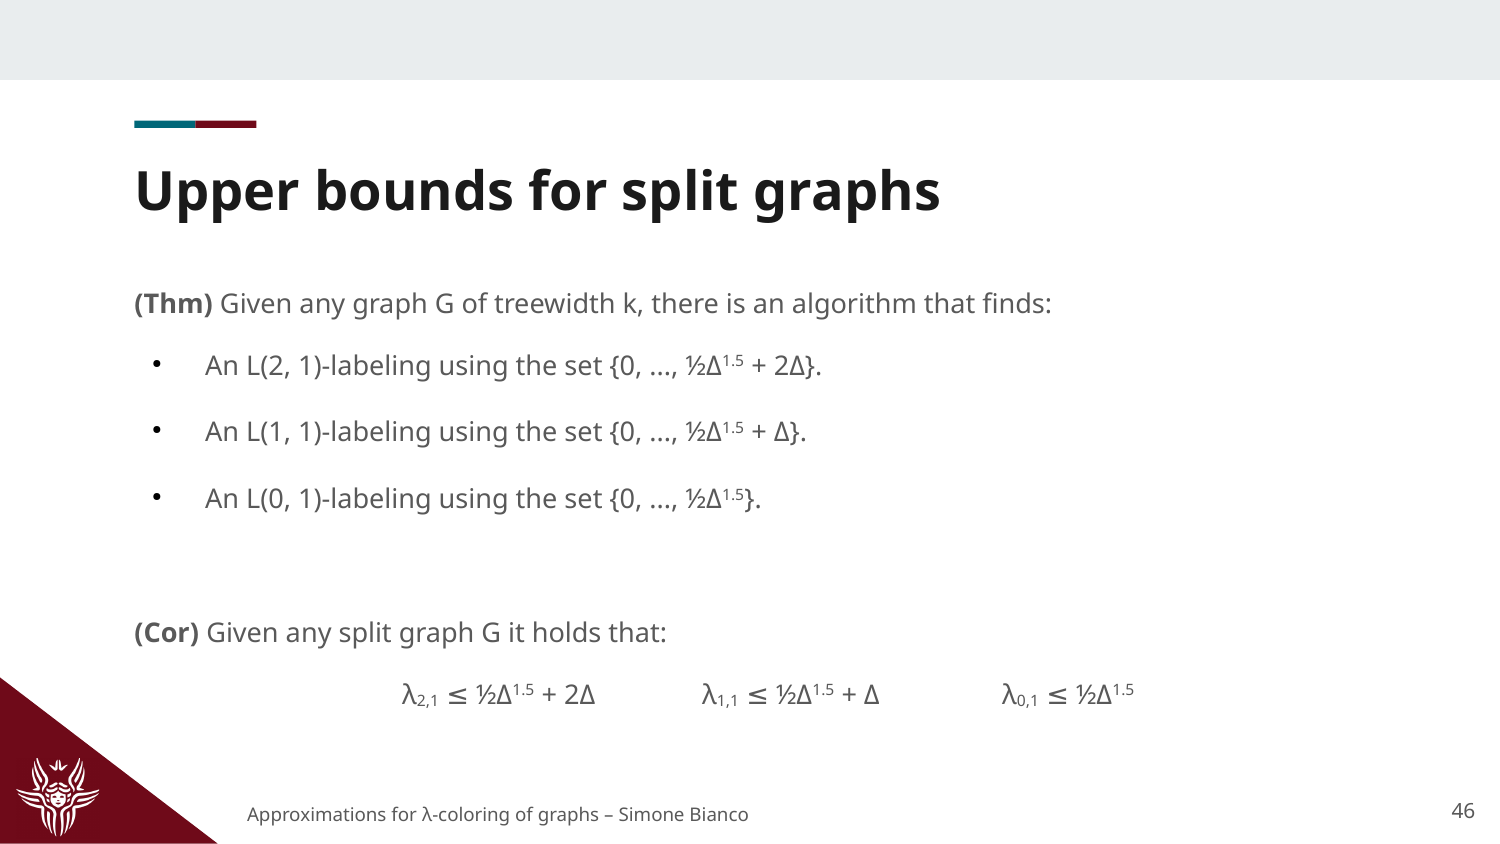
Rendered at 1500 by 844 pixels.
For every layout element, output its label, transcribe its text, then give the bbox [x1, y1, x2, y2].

list (Thm) Given any graph G of treewidth k, there is an algorithm that finds: An L(2, 1)-labeling using the set {0, ..., ½Δ1.5 + 2Δ}. An L(1, 1)-labeling using the set {0, ..., ½Δ1.5 + Δ}. An L(0, 1)-labeling using the set {0, ..., ½Δ1.5}. (Cor) Given any split graph G it holds that: λ2,1 ≤ ½Δ1.5 + 2Δ λ1,1 ≤ ½Δ1.5 + Δ λ0,1 ≤ ½Δ1.5 [119, 266, 1418, 637]
title Upper bounds for split graphs [119, 141, 1381, 230]
slide_number <number> [1400, 779, 1491, 844]
picture [16, 758, 100, 839]
text_box Approximations for λ-coloring of graphs – Simone Bianco [232, 783, 1193, 839]
